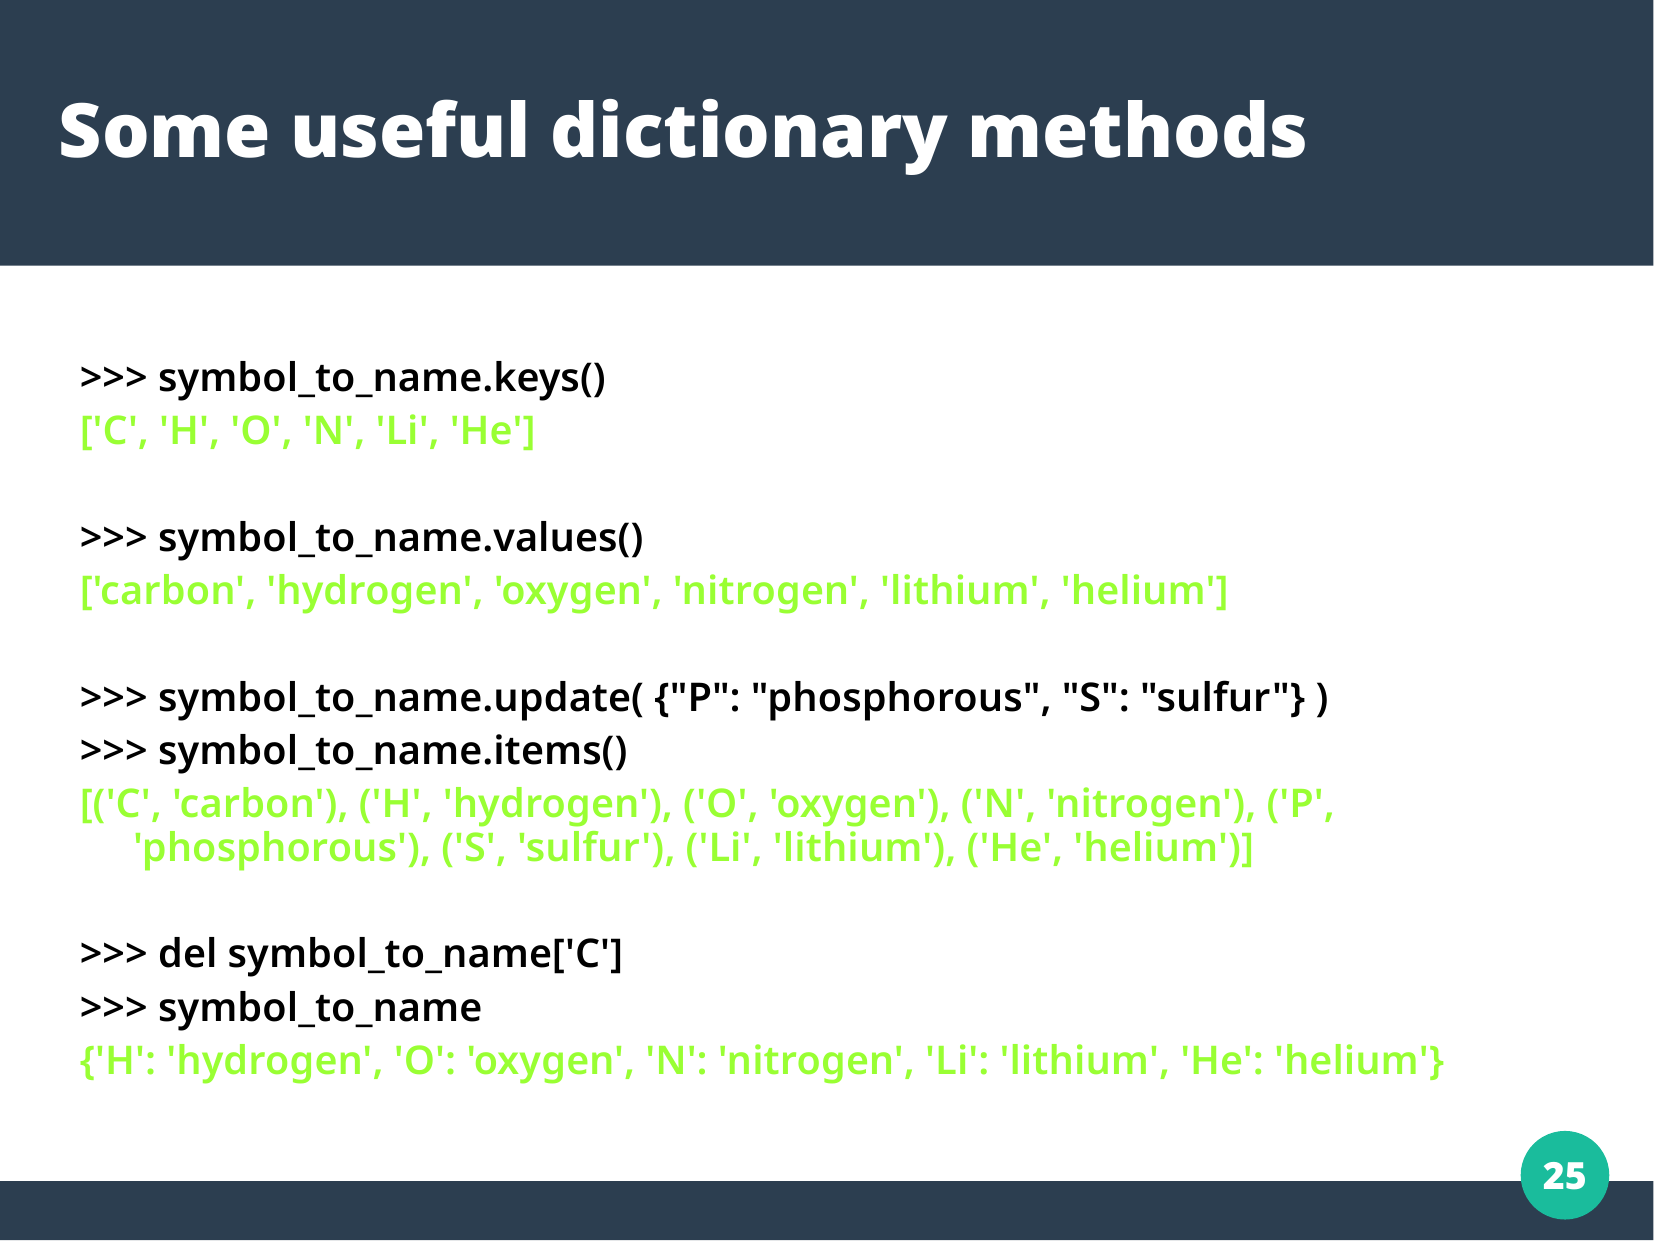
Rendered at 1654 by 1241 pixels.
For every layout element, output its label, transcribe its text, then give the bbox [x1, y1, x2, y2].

list >>> symbol_to_name.keys() ['C', 'H', 'O', 'N', 'Li', 'He'] >>> symbol_to_name.values() ['carbon', 'hydrogen', 'oxygen', 'nitrogen', 'lithium', 'helium'] >>> symbol_to_name.update( {"P": "phosphorous", "S": "sulfur"} ) >>> symbol_to_name.items() [('C', 'carbon'), ('H', 'hydrogen'), ('O', 'oxygen'), ('N', 'nitrogen'), ('P', 'phosphorous'), ('S', 'sulfur'), ('Li', 'lithium'), ('He', 'helium')] >>> del symbol_to_name['C'] >>> symbol_to_name {'H': 'hydrogen', 'O': 'oxygen', 'N': 'nitrogen', 'Li': 'lithium', 'He': 'helium'} [64, 349, 1565, 1093]
title Some useful dictionary methods [59, 49, 1595, 207]
